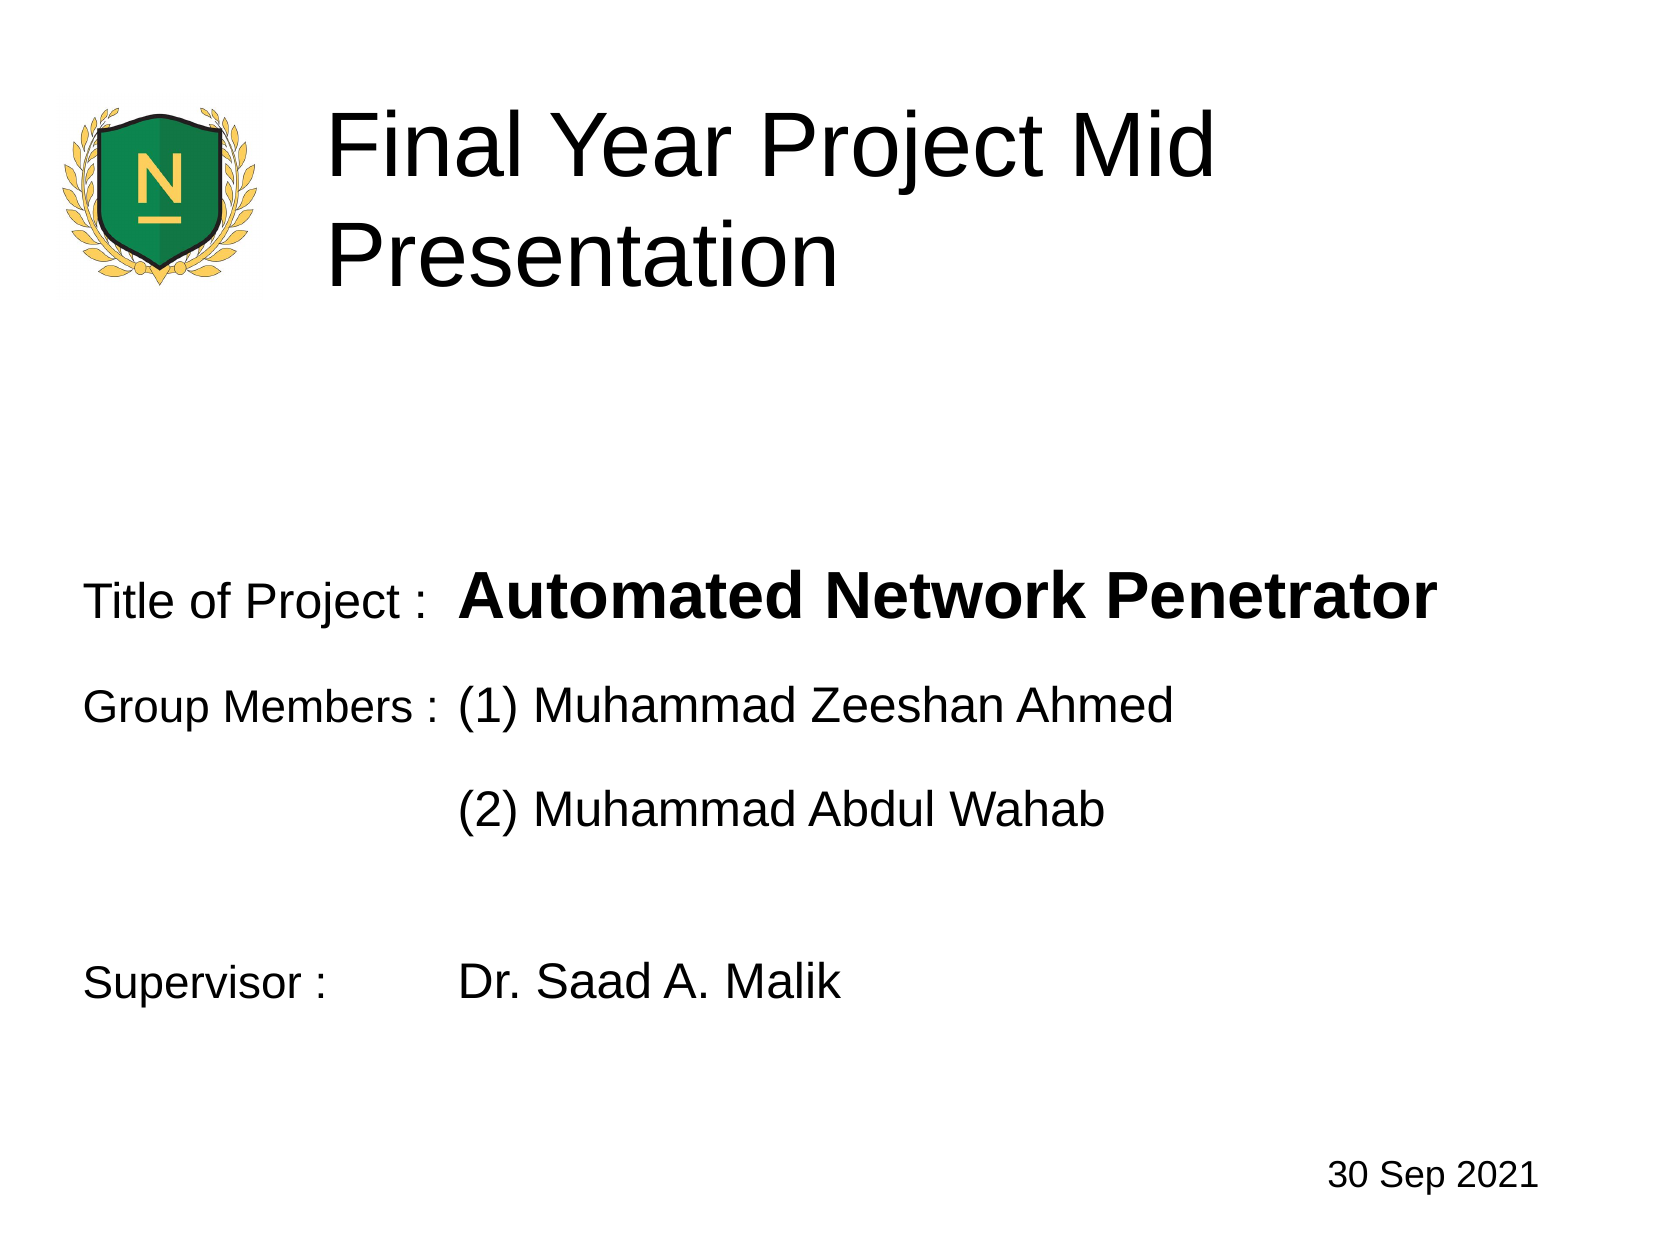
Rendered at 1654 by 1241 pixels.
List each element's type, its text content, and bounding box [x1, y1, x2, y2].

text_box Title of Project : Automated Network Penetrator Group Members : (1) Muhammad Zeeshan Ahmed (2) Muhammad Abdul Wahab Supervisor : Dr. Saad A. Malik [82, 449, 1571, 1136]
picture [56, 93, 263, 300]
text_box Final Year Project Mid Presentation [325, 57, 1650, 332]
text_box 30 Sep 2021 [1312, 1143, 1575, 1200]
